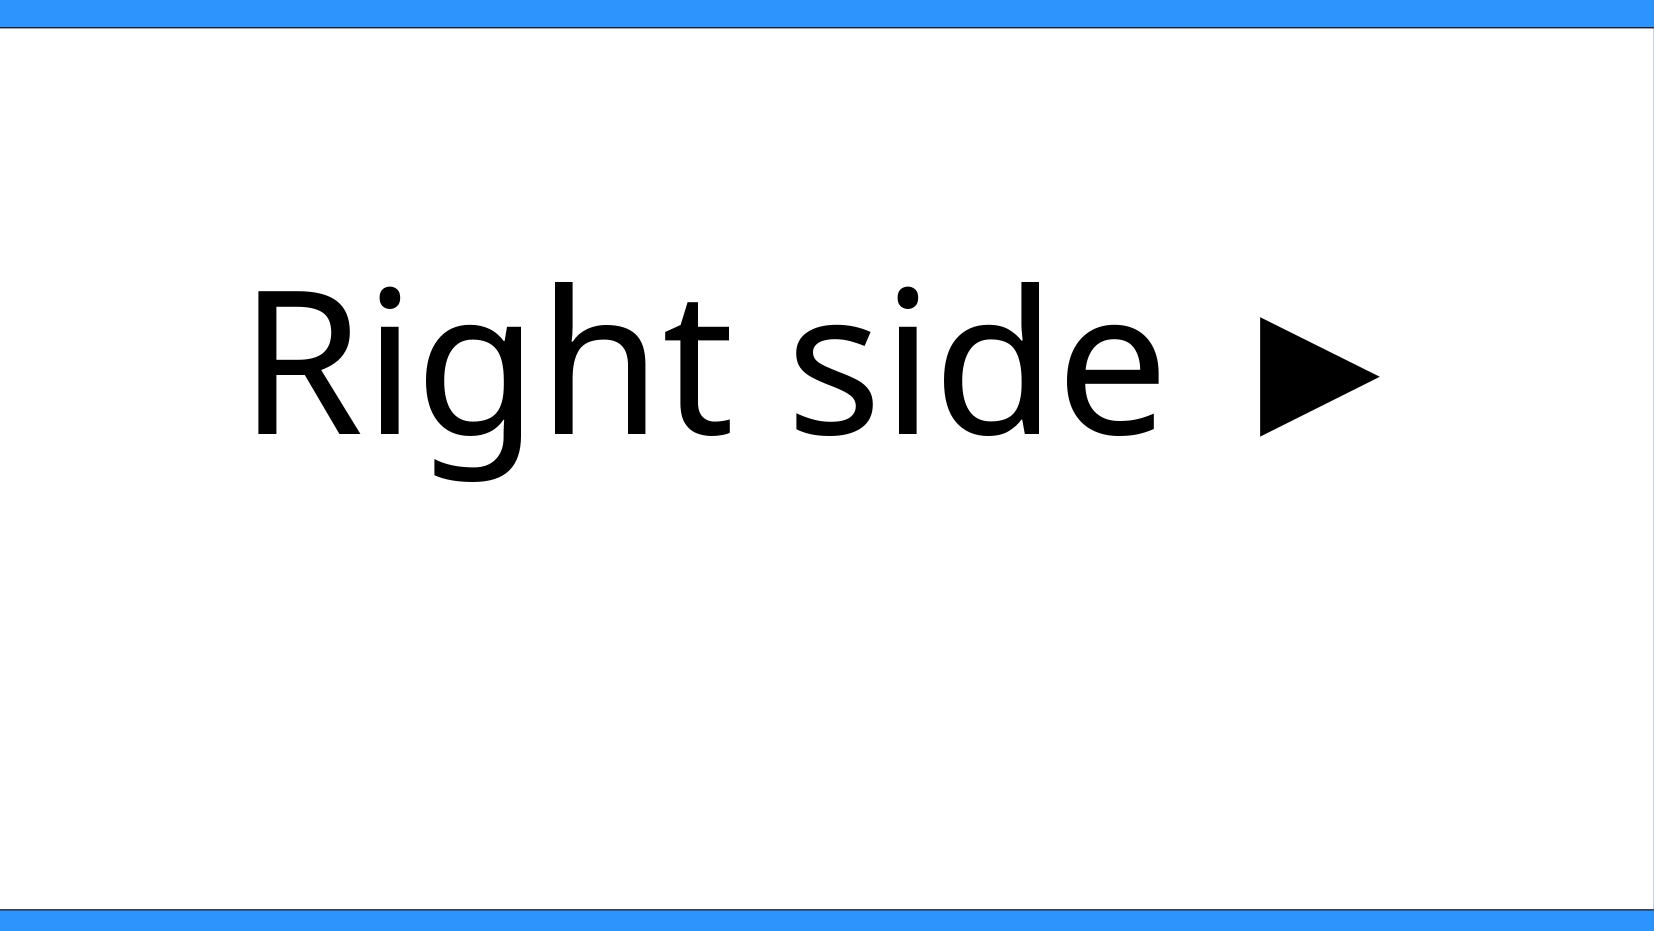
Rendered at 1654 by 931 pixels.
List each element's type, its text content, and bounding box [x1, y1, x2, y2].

text_box Right side ► [225, 213, 1531, 541]
picture [0, 0, 1654, 931]
